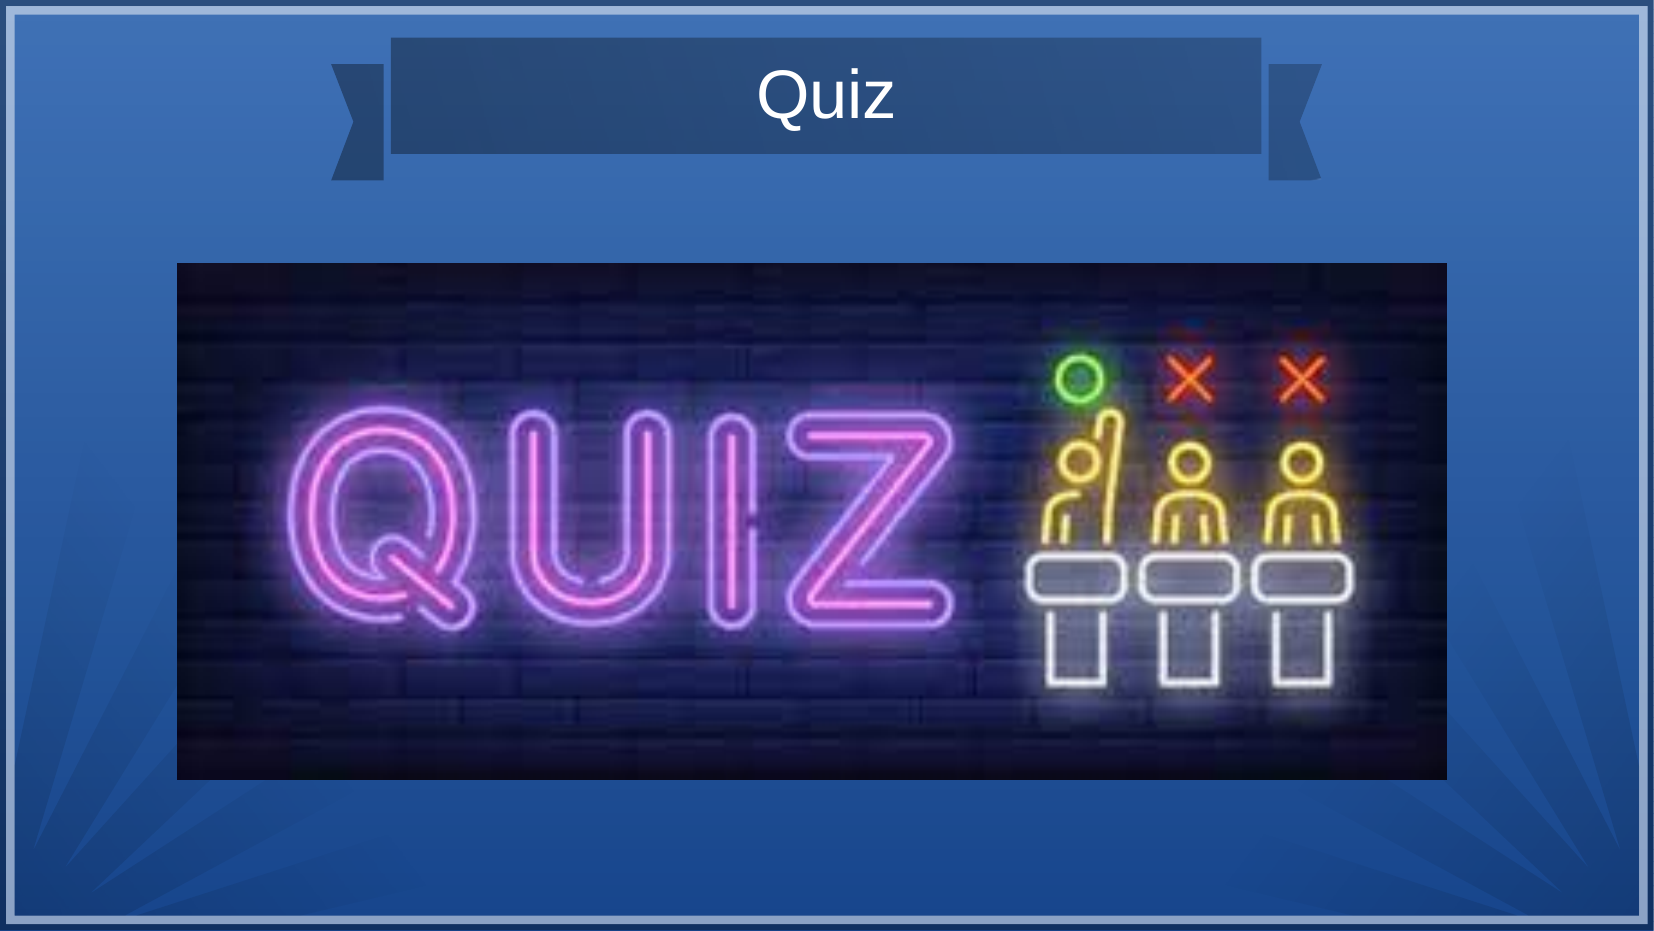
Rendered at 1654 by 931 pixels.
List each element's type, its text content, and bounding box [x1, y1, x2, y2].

title Quiz [389, 35, 1264, 154]
picture [177, 263, 1447, 780]
